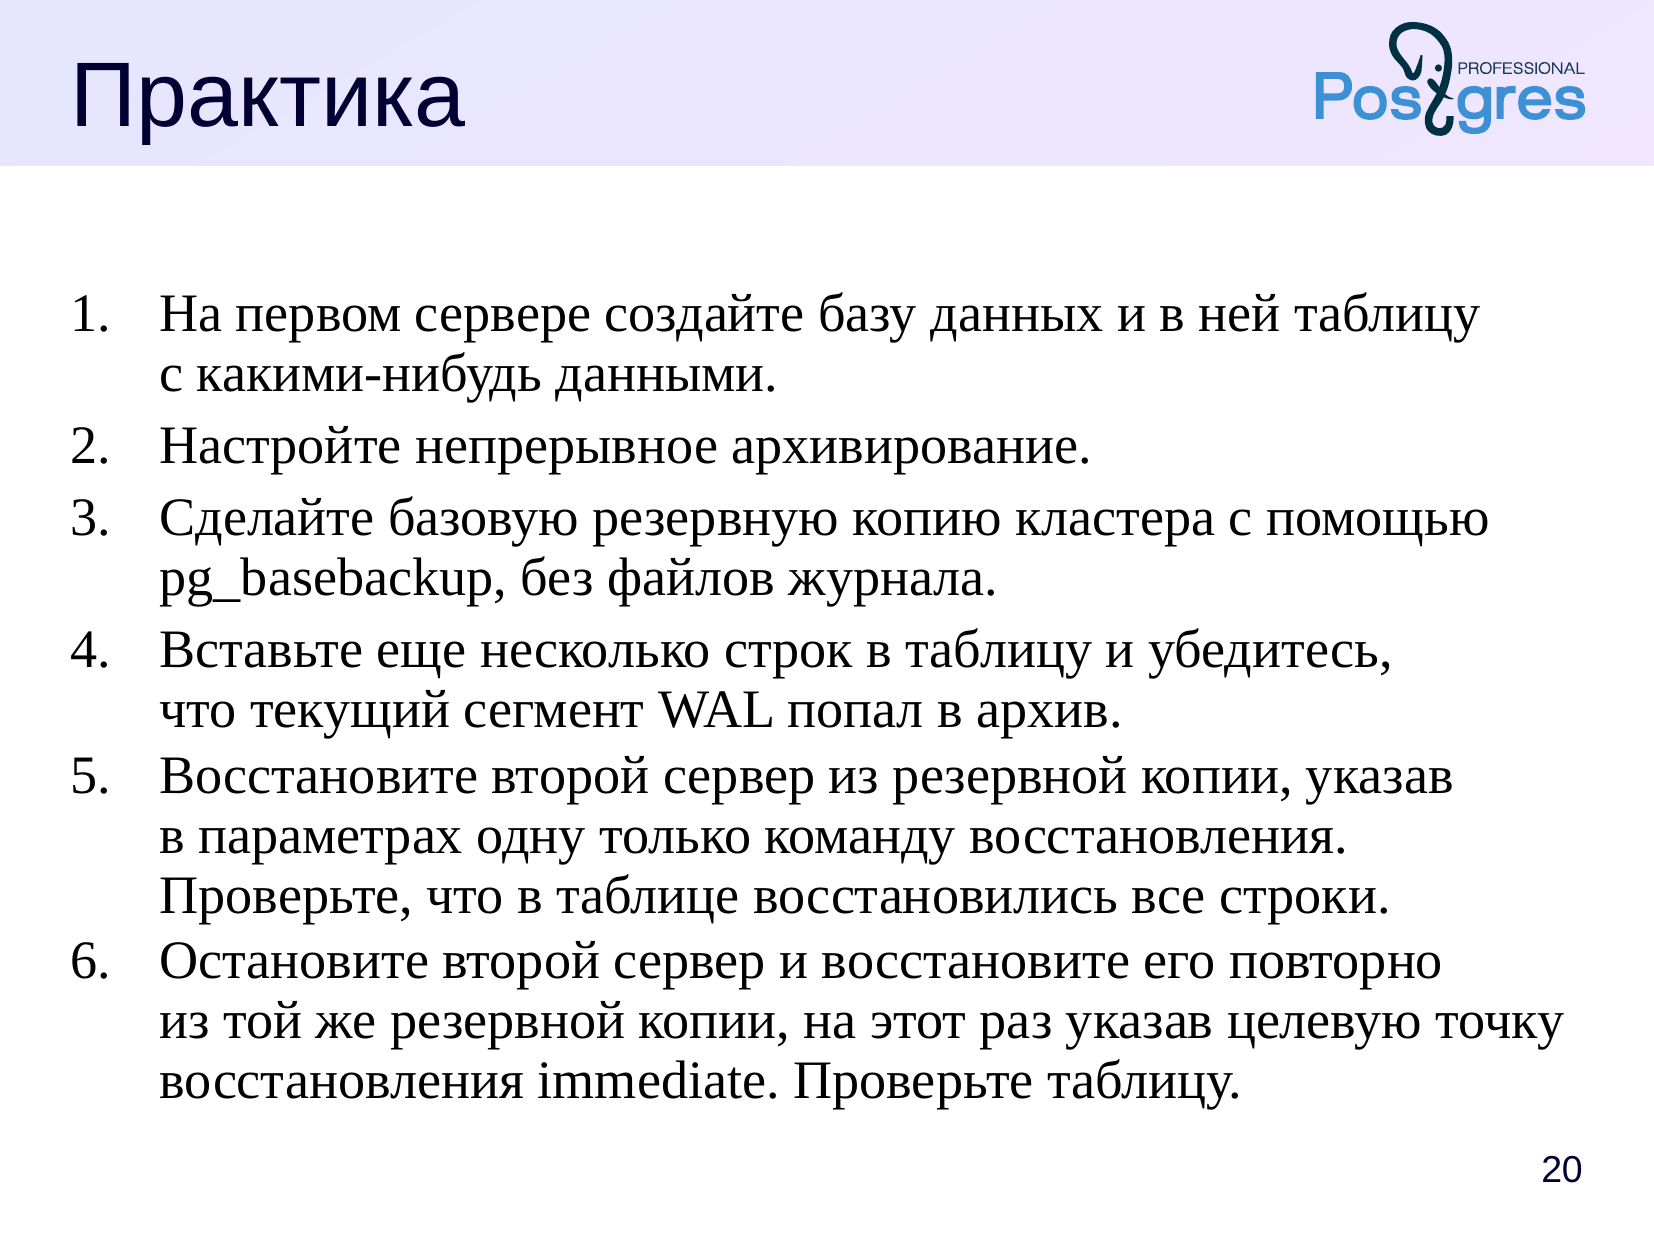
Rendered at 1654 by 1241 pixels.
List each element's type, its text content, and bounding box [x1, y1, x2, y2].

title Практика [70, 43, 1241, 147]
list На первом сервере создайте базу данных и в ней таблицу с какими-нибудь данными. Настройте непрерывное архивирование. Сделайте базовую резервную копию кластера с помощью pg_basebackup, без файлов журнала. Вставьте еще несколько строк в таблицу и убедитесь, что текущий сегмент WAL попал в архив. Восстановите второй сервер из резервной копии, указав в параметрах одну только команду восстановления. Проверьте, что в таблице восстановились все строки. Остановите второй сервер и восстановите его повторно из той же резервной копии, на этот раз указав целевую точку восстановления immediate. Проверьте таблицу. [70, 283, 1583, 1134]
